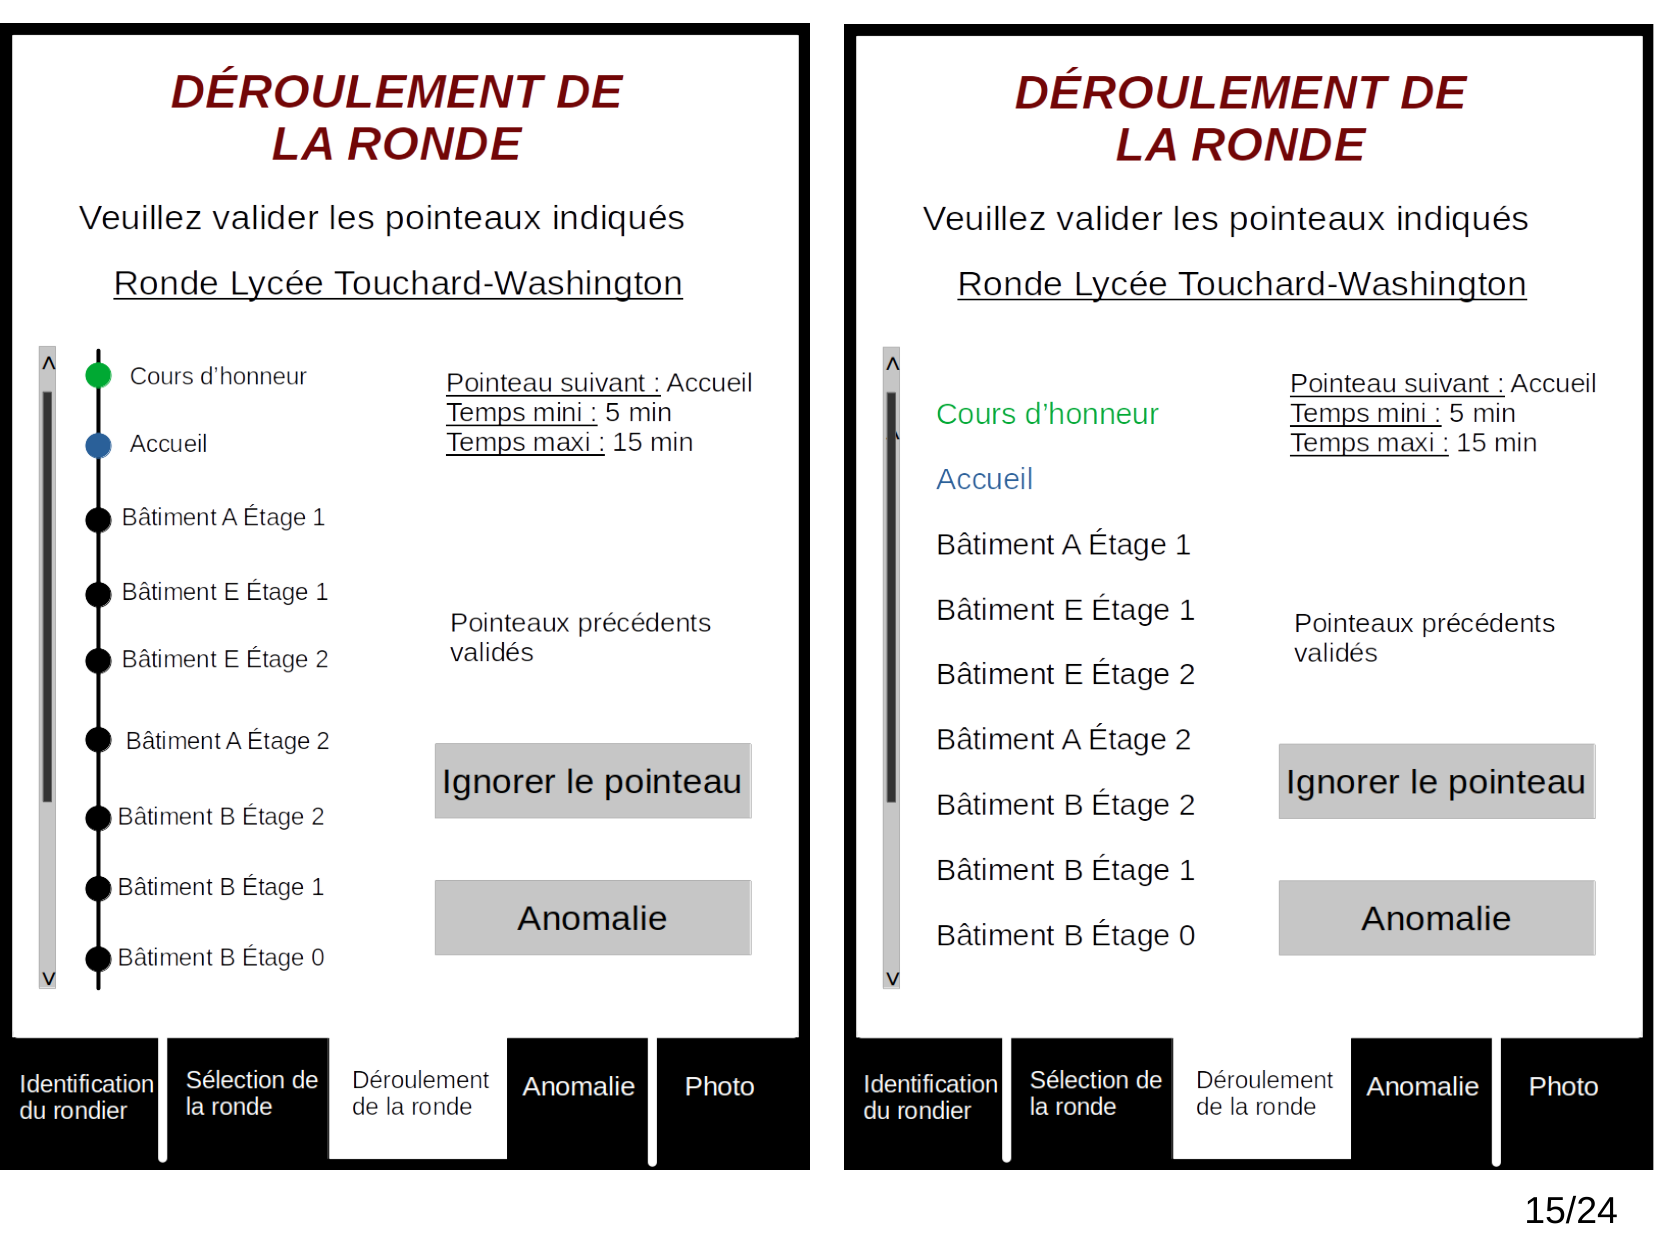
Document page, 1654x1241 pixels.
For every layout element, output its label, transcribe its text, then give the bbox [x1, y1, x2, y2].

picture [0, 23, 810, 1170]
text_box <numéro>/24 [1509, 1182, 1654, 1241]
picture [844, 24, 1654, 1170]
